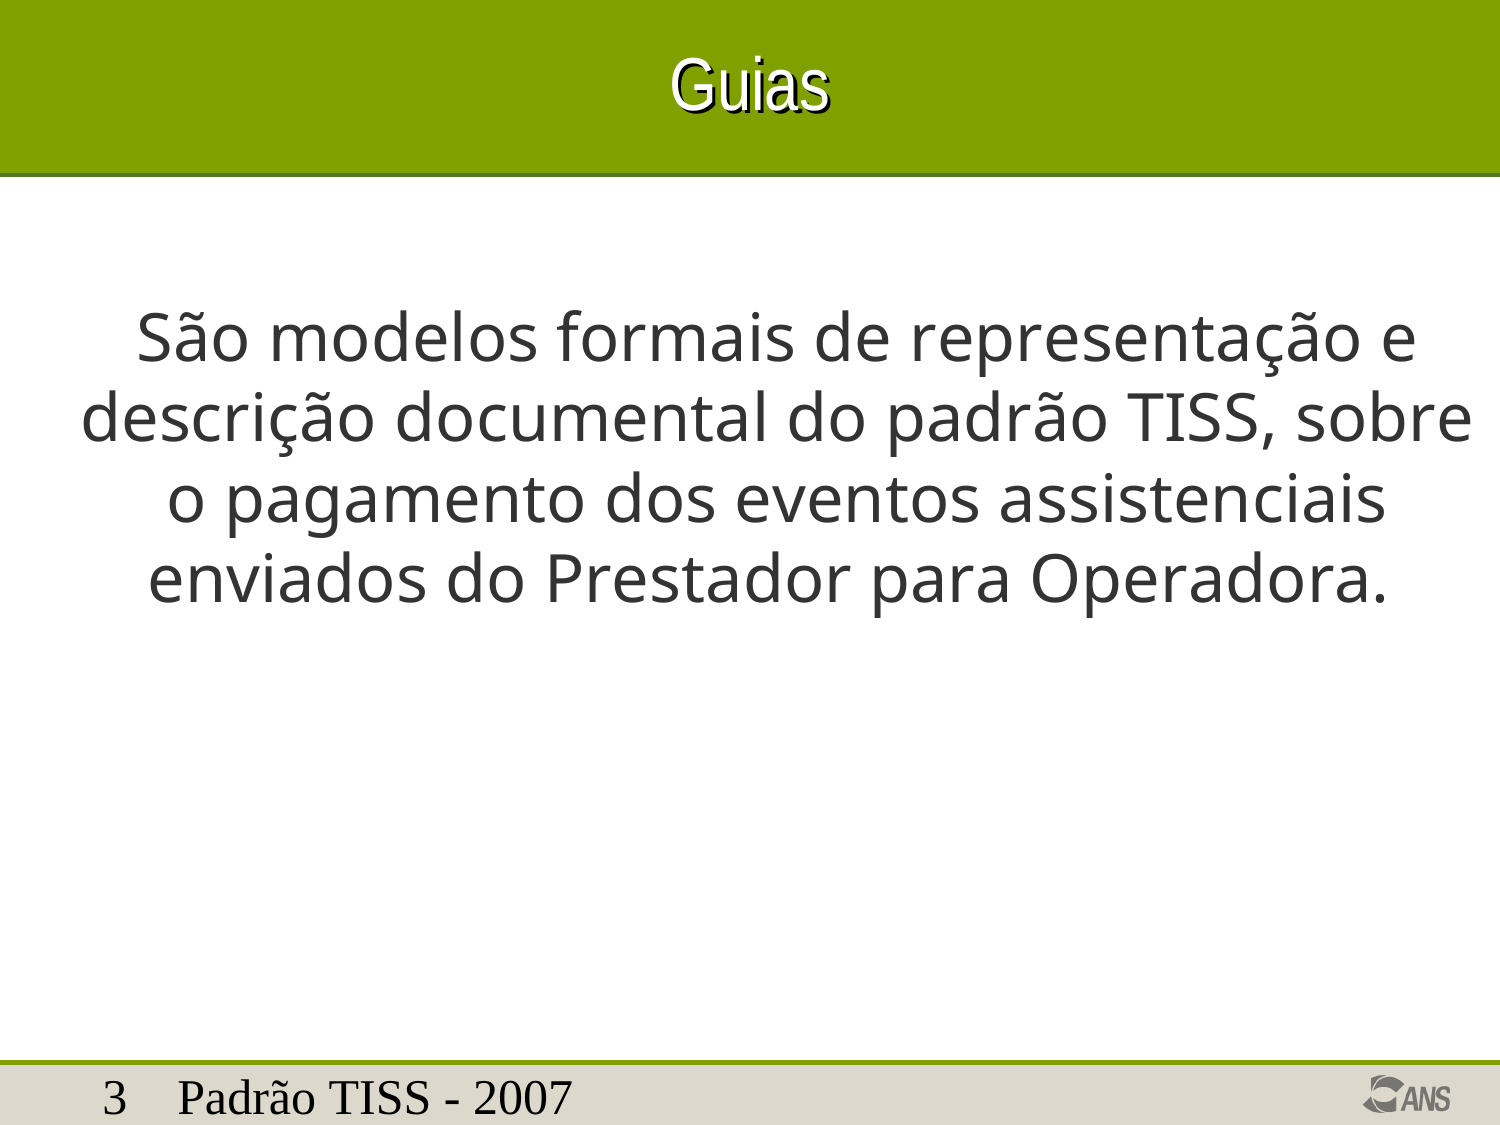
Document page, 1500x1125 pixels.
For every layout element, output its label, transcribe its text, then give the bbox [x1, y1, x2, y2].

title Guias [24, 10, 1475, 161]
list São modelos formais de representação e descrição documental do padrão TISS, sobre o pagamento dos eventos assistenciais enviados do Prestador para Operadora. [0, 287, 1500, 813]
picture [1362, 1075, 1450, 1113]
